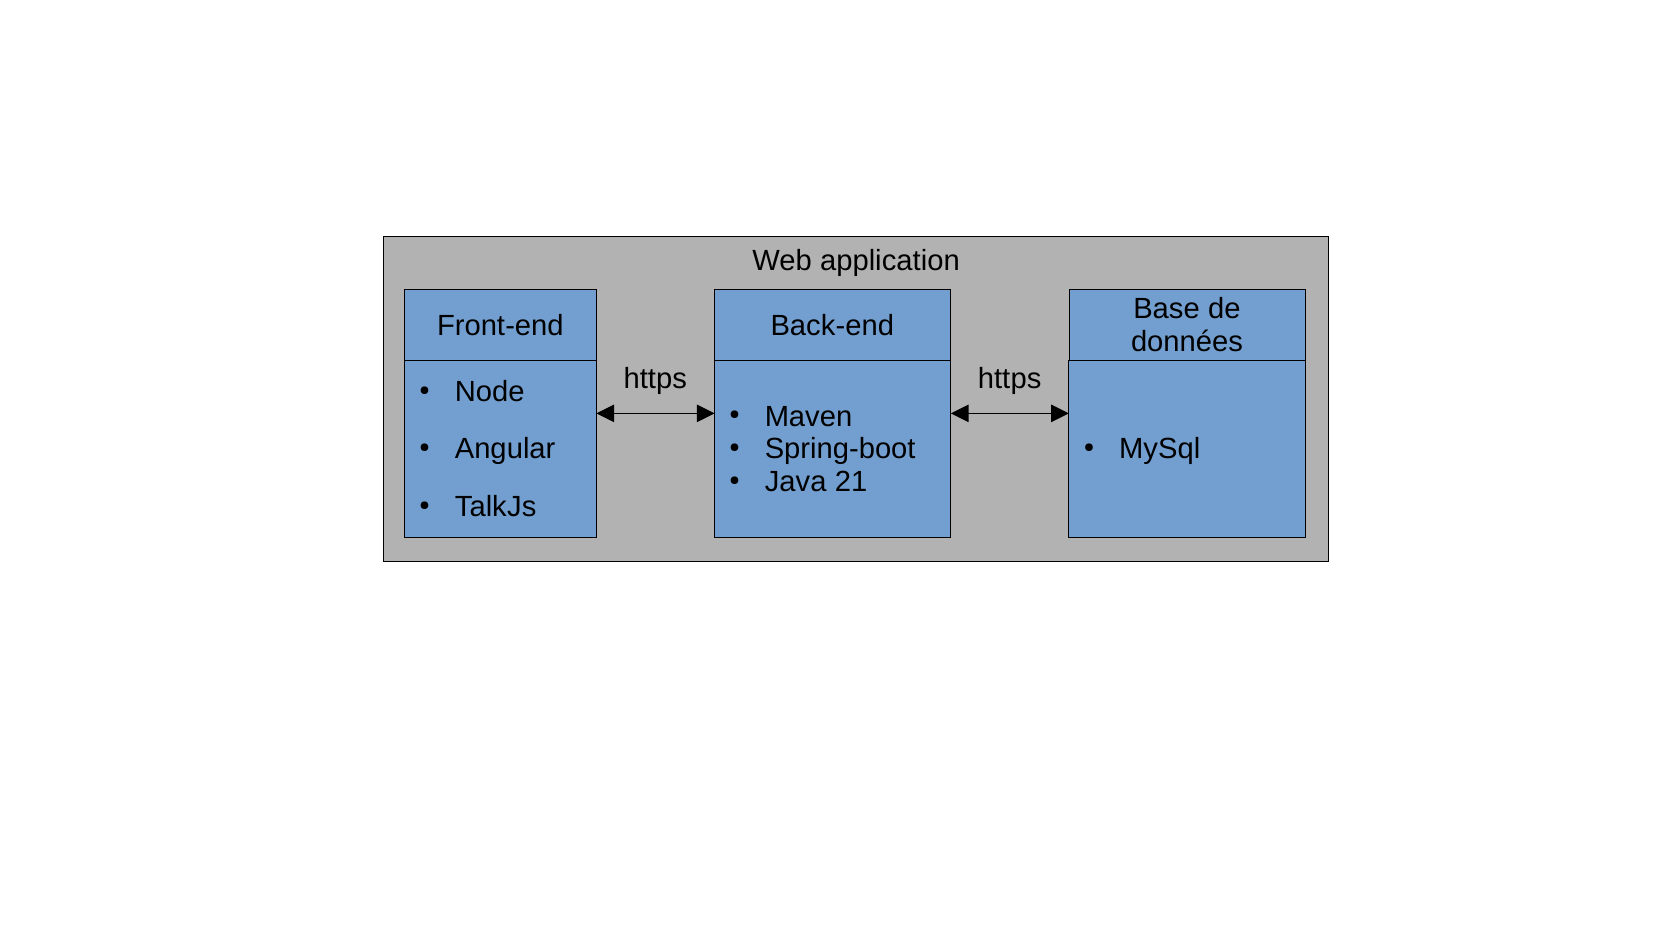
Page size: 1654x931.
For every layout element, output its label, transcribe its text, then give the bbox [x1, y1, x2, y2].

text_box Maven Spring-boot Java 21 [714, 360, 951, 538]
text_box Back-end [714, 289, 951, 360]
text_box Node Angular TalkJs [404, 360, 597, 538]
text_box Web application [383, 236, 1329, 562]
text_box MySql [1068, 360, 1306, 538]
text_box Base de données [1069, 289, 1306, 360]
text_box https [950, 354, 1069, 414]
text_box Front-end [404, 289, 597, 360]
text_box https [596, 354, 715, 414]
